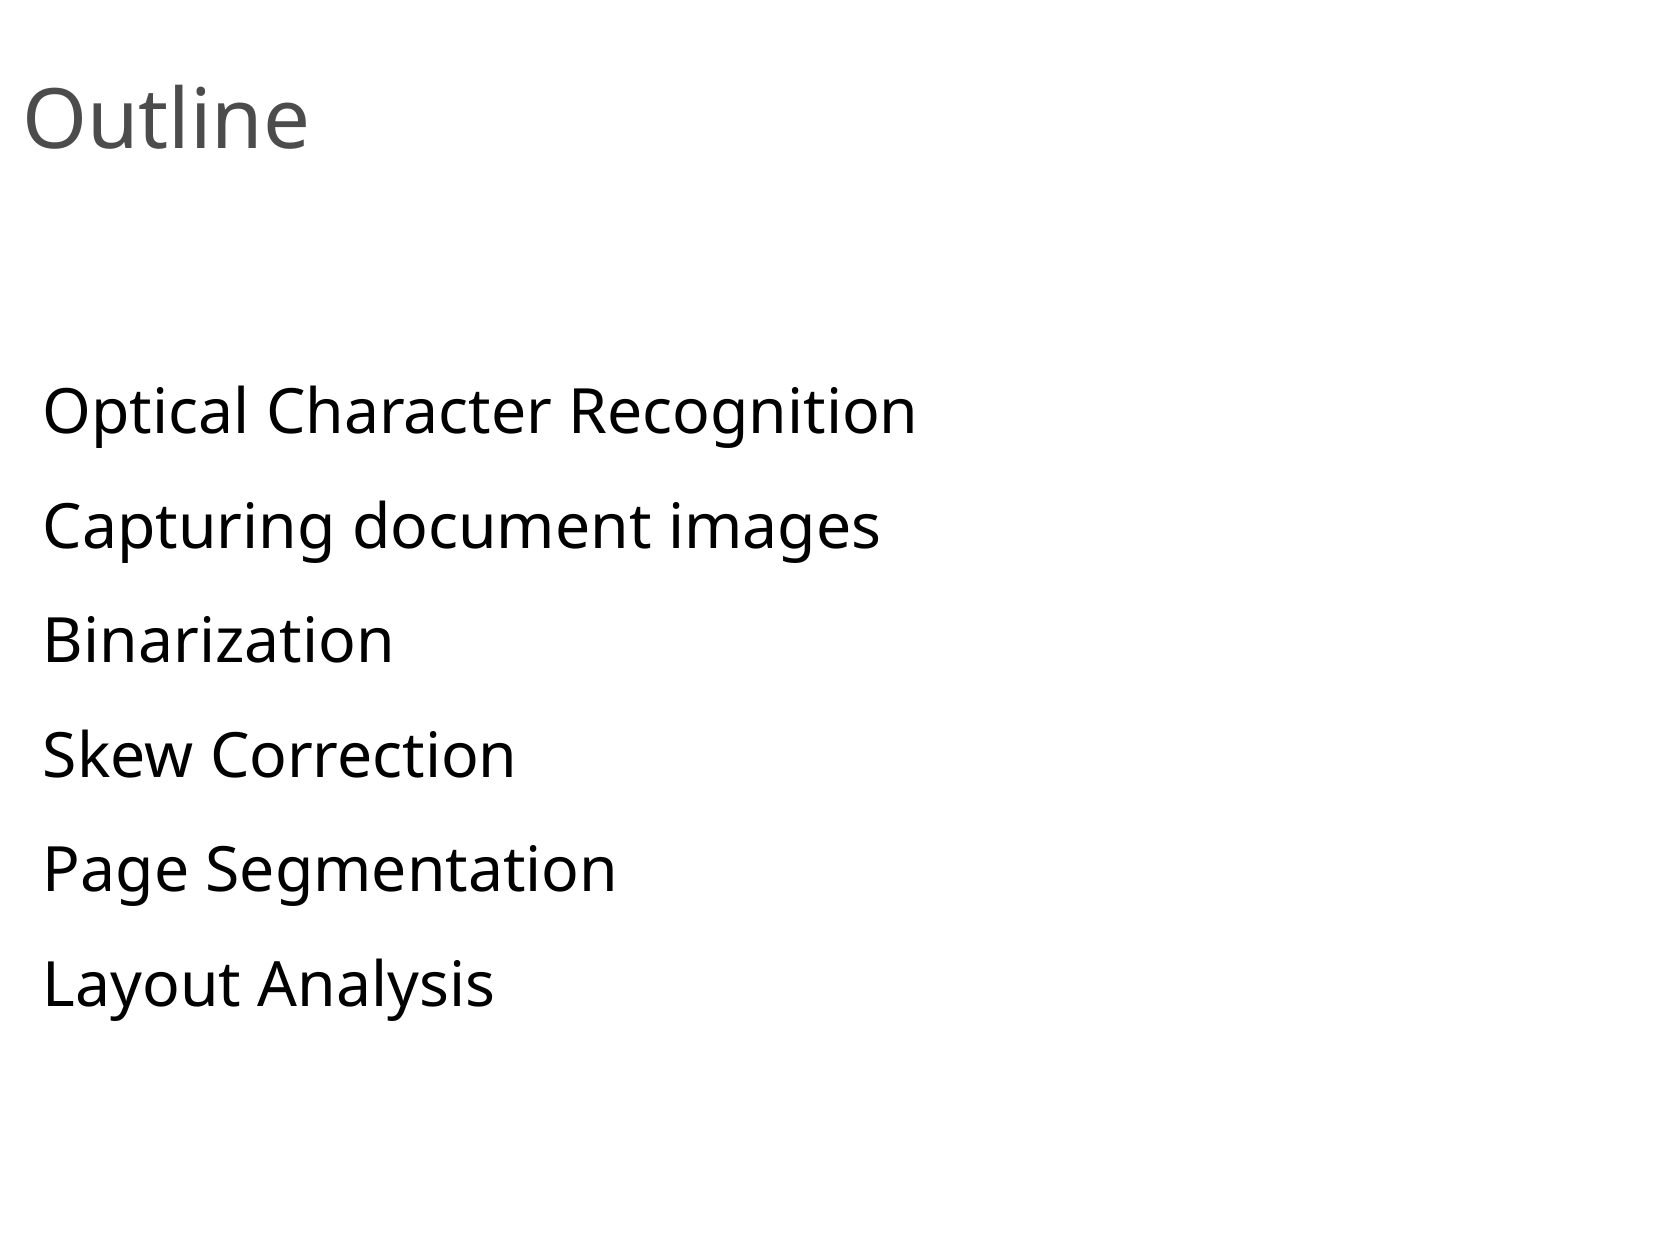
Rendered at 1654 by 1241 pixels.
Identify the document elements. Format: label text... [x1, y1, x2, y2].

list Optical Character Recognition Capturing document images Binarization Skew Correction Page Segmentation Layout Analysis [25, 233, 1654, 1158]
title Outline [22, 19, 1654, 213]
